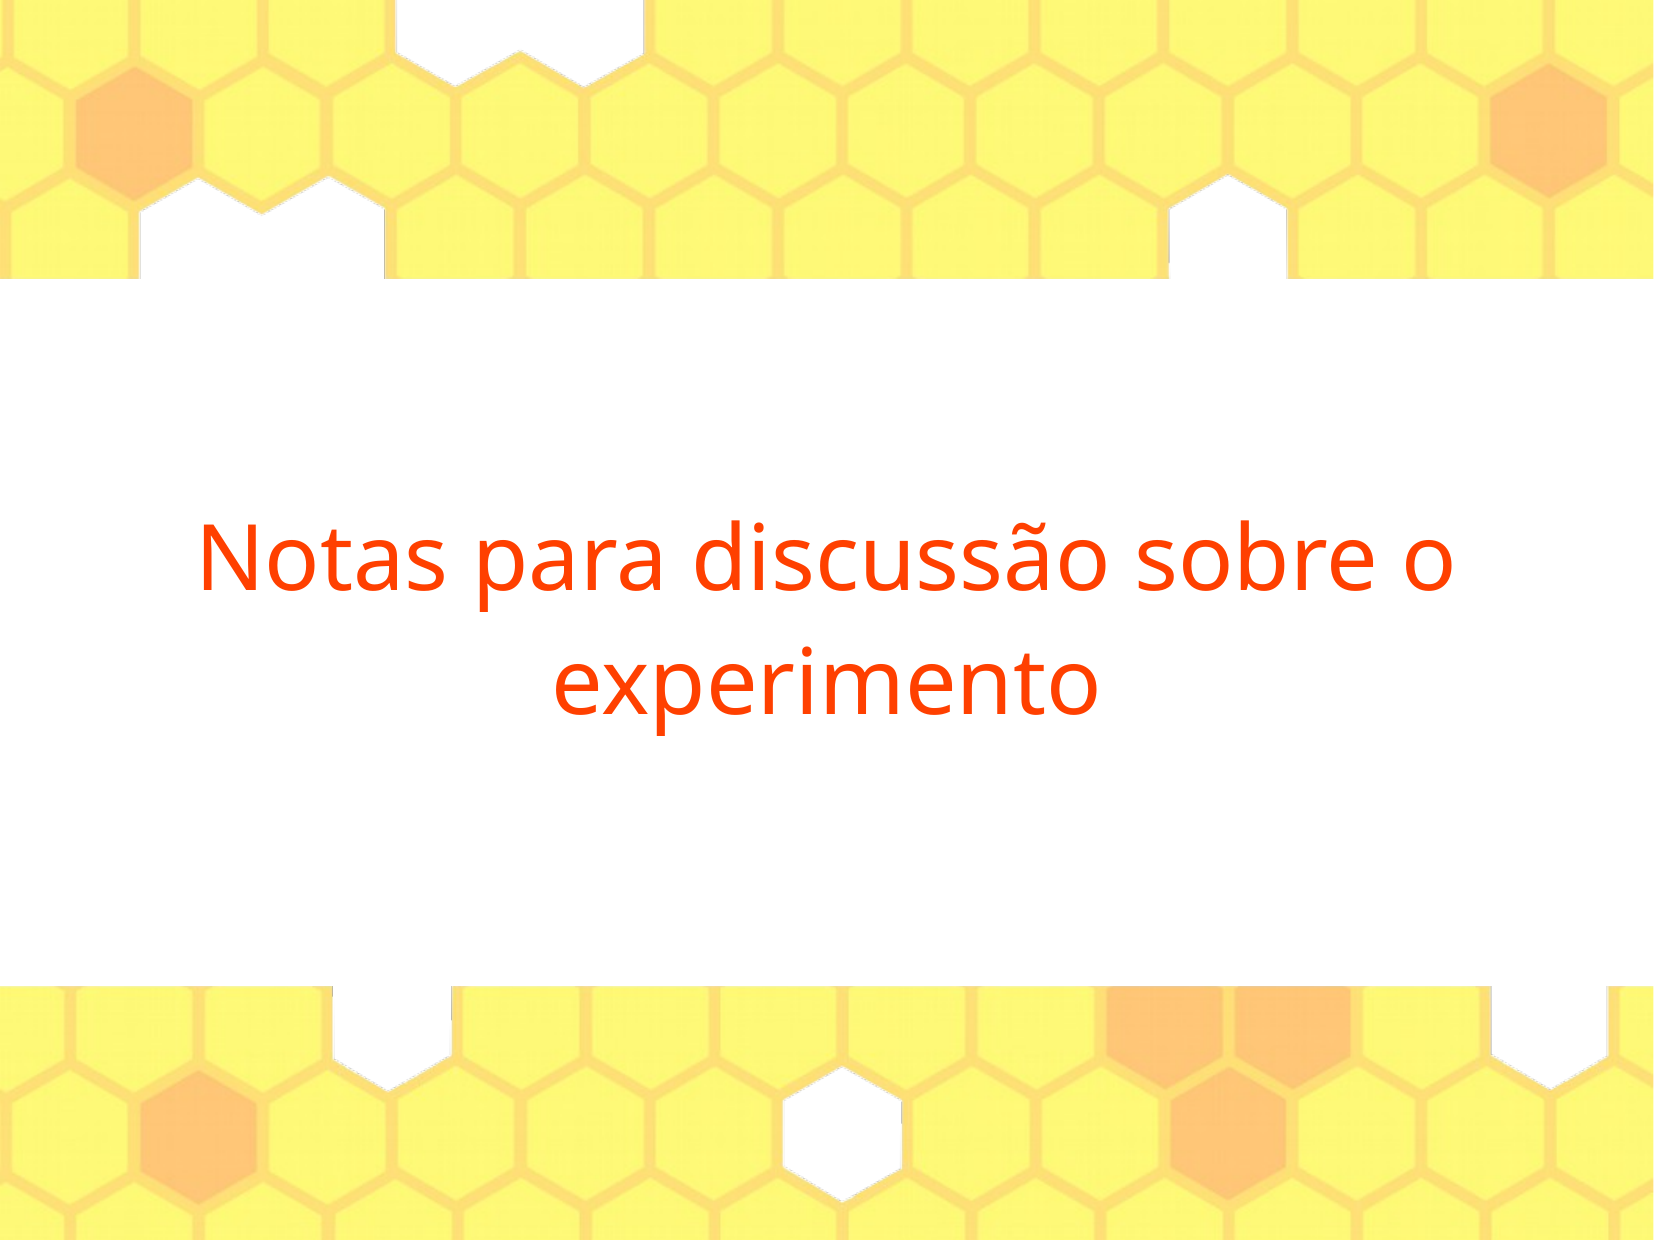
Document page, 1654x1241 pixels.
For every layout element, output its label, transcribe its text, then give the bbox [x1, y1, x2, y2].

picture [0, 0, 1654, 279]
picture [0, 986, 1654, 1240]
title Notas para discussão sobre o experimento [82, 483, 1571, 751]
